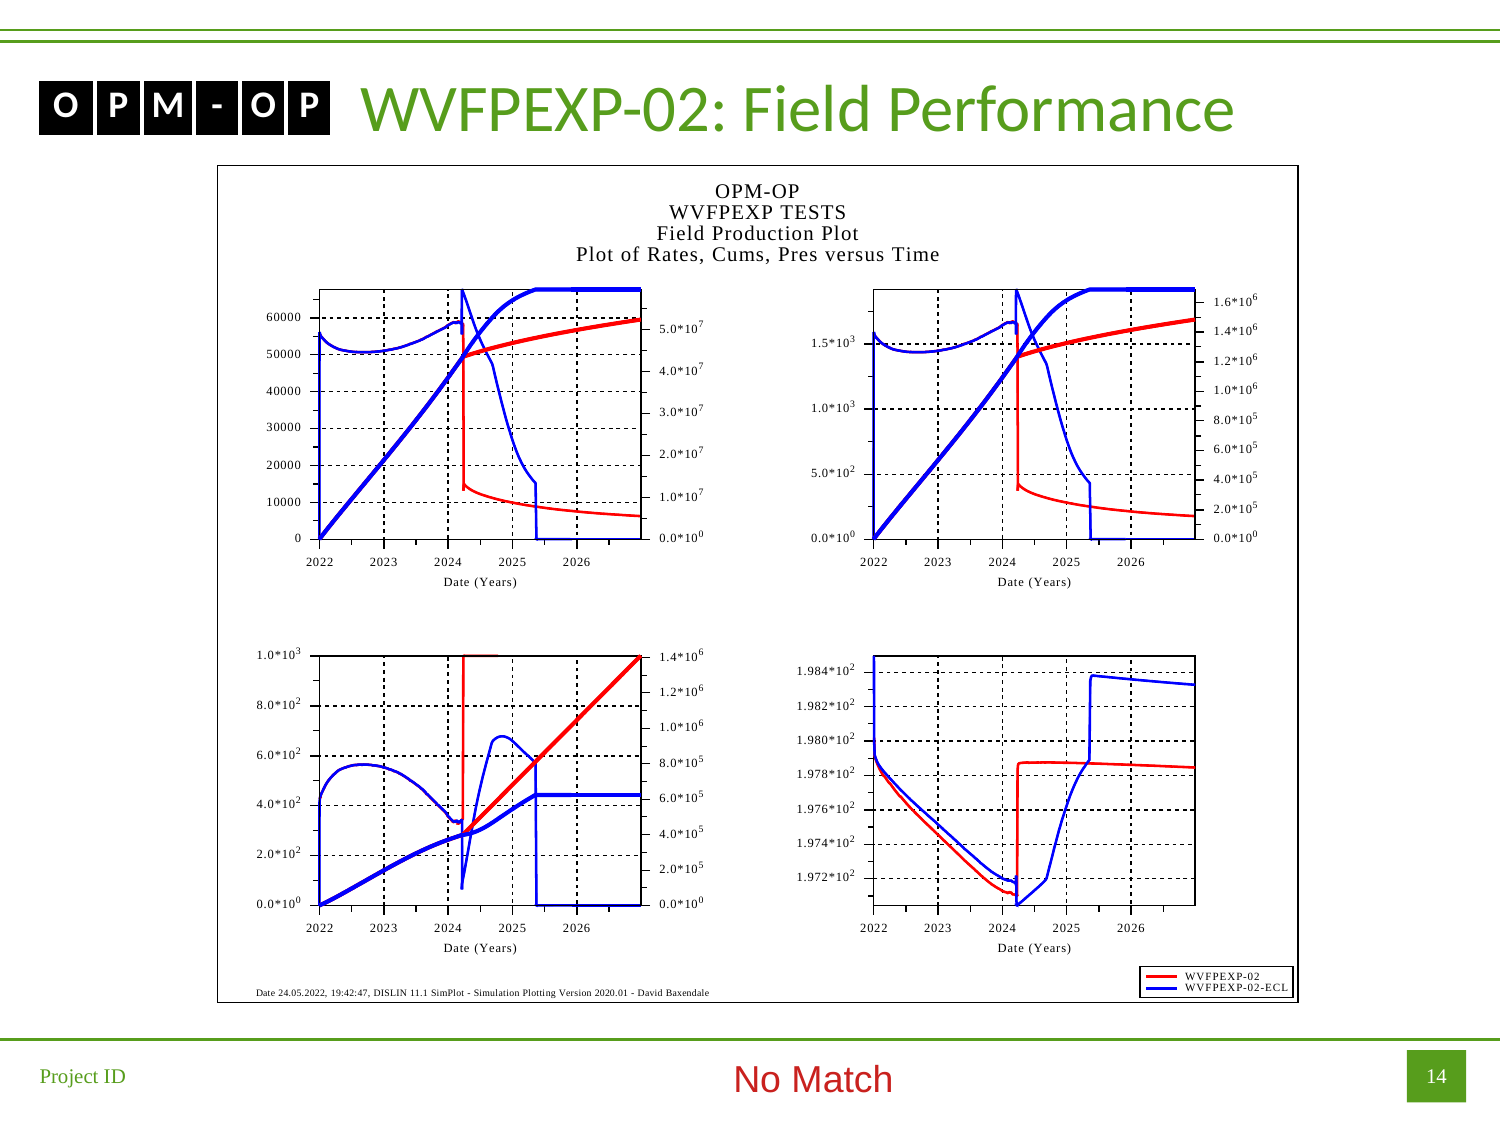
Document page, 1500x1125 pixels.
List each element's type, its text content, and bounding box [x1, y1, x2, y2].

picture [217, 165, 1403, 1004]
title WVFPEXP-02: Field Performance [360, 77, 1425, 153]
text_box No Match [267, 1051, 1359, 1109]
